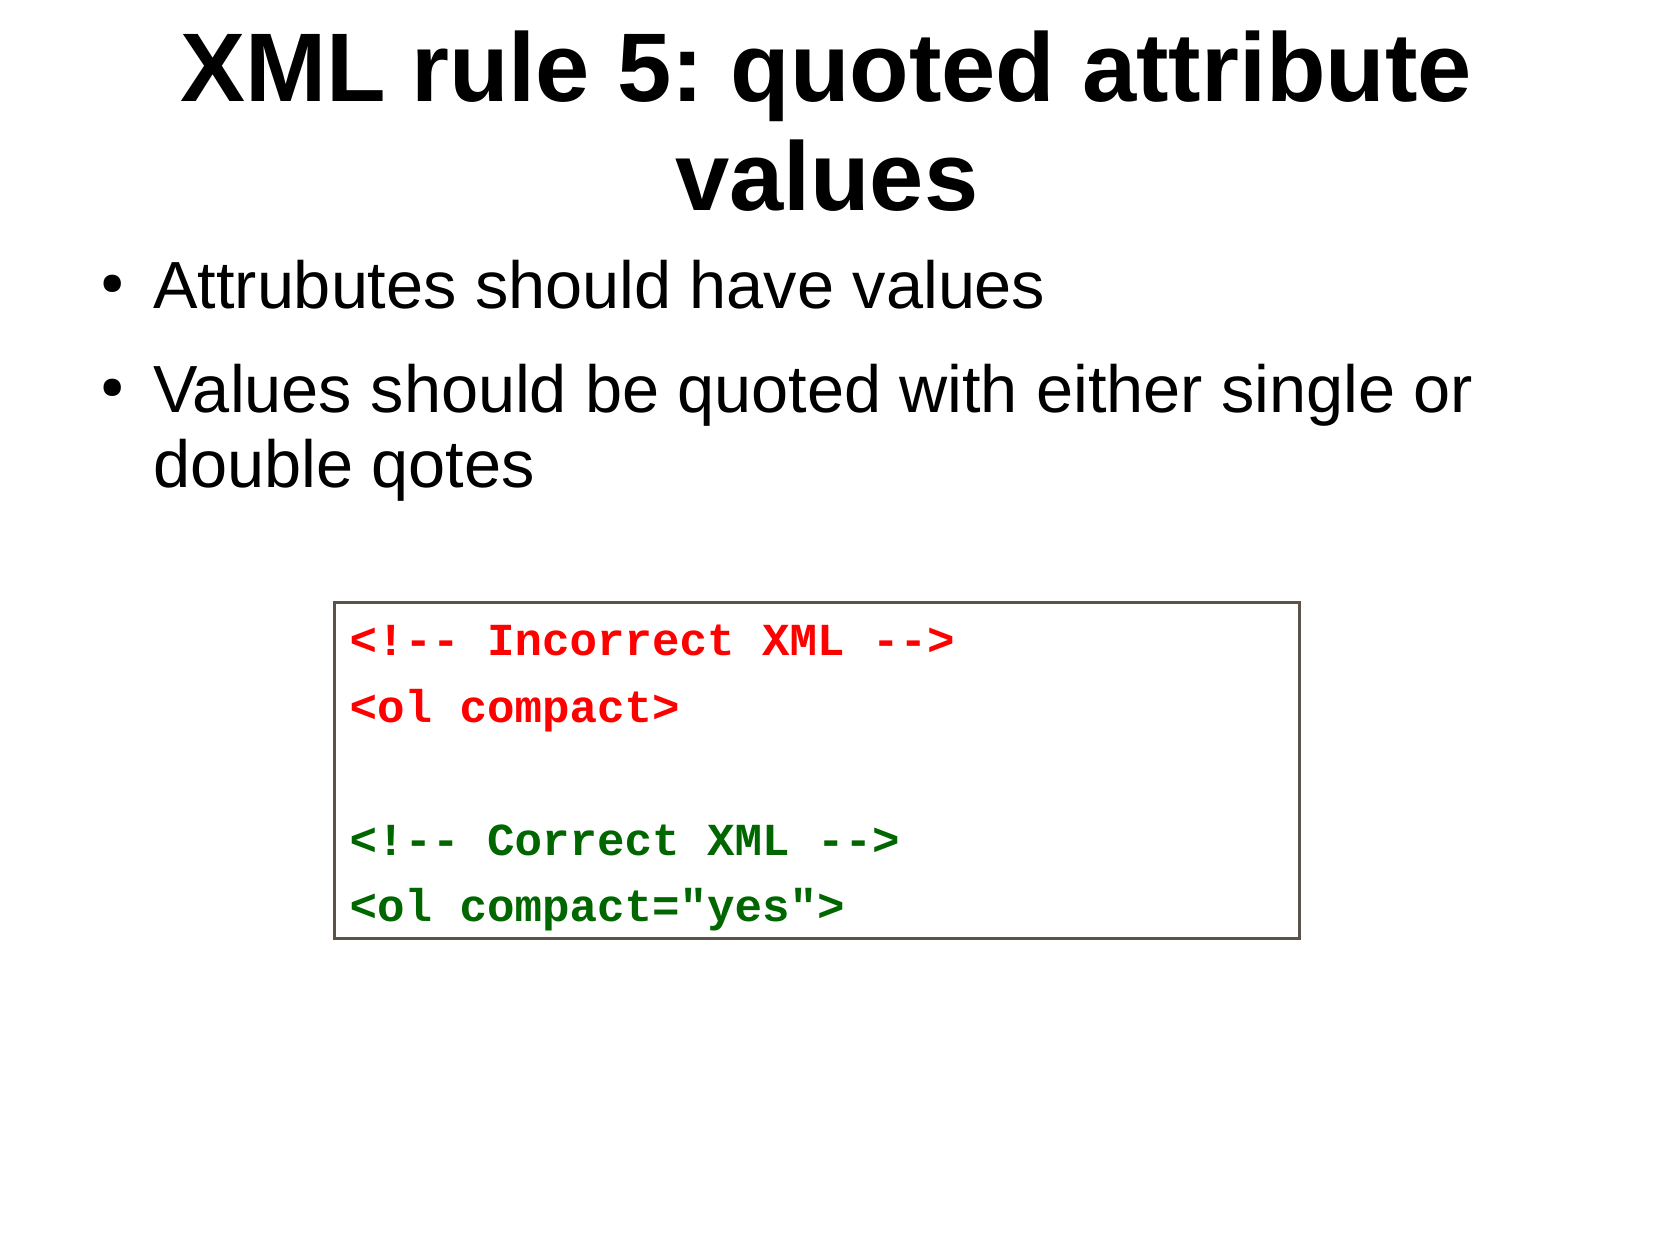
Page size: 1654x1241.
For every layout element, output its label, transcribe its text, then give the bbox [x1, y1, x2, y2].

title XML rule 5: quoted attribute values [82, 12, 1571, 232]
text_box <!-- Incorrect XML --> <ol compact> <!-- Correct XML --> <ol compact="yes"> [334, 602, 1300, 939]
list Attrubutes should have values Values should be quoted with either single or double qotes [82, 248, 1538, 1186]
